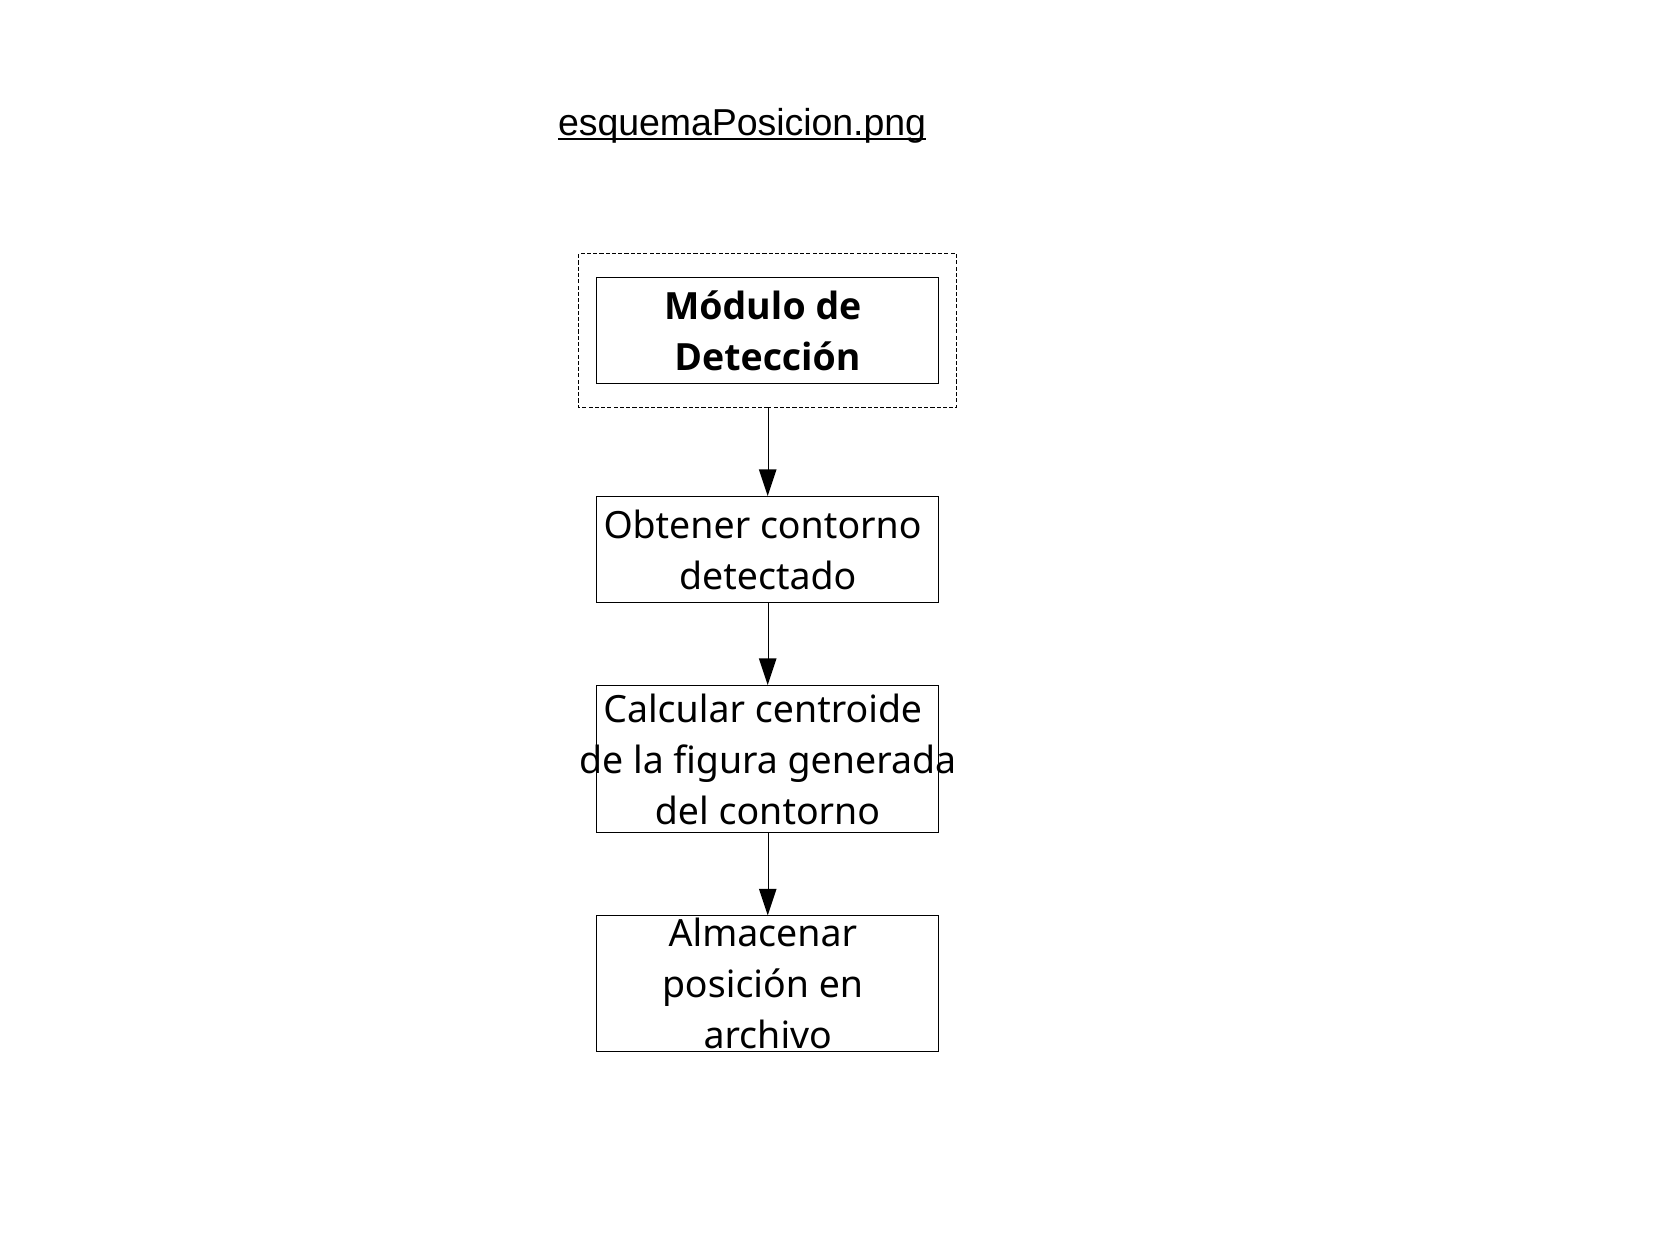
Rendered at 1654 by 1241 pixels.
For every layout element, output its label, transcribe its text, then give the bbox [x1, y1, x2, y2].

text_box Obtener contorno detectado [596, 496, 939, 603]
text_box esquemaPosicion.png [543, 94, 941, 152]
text_box Almacenar posición en archivo [596, 915, 939, 1052]
text_box Módulo de Detección [596, 277, 939, 384]
text_box [578, 253, 957, 408]
text_box Calcular centroide de la figura generada del contorno [596, 685, 939, 833]
